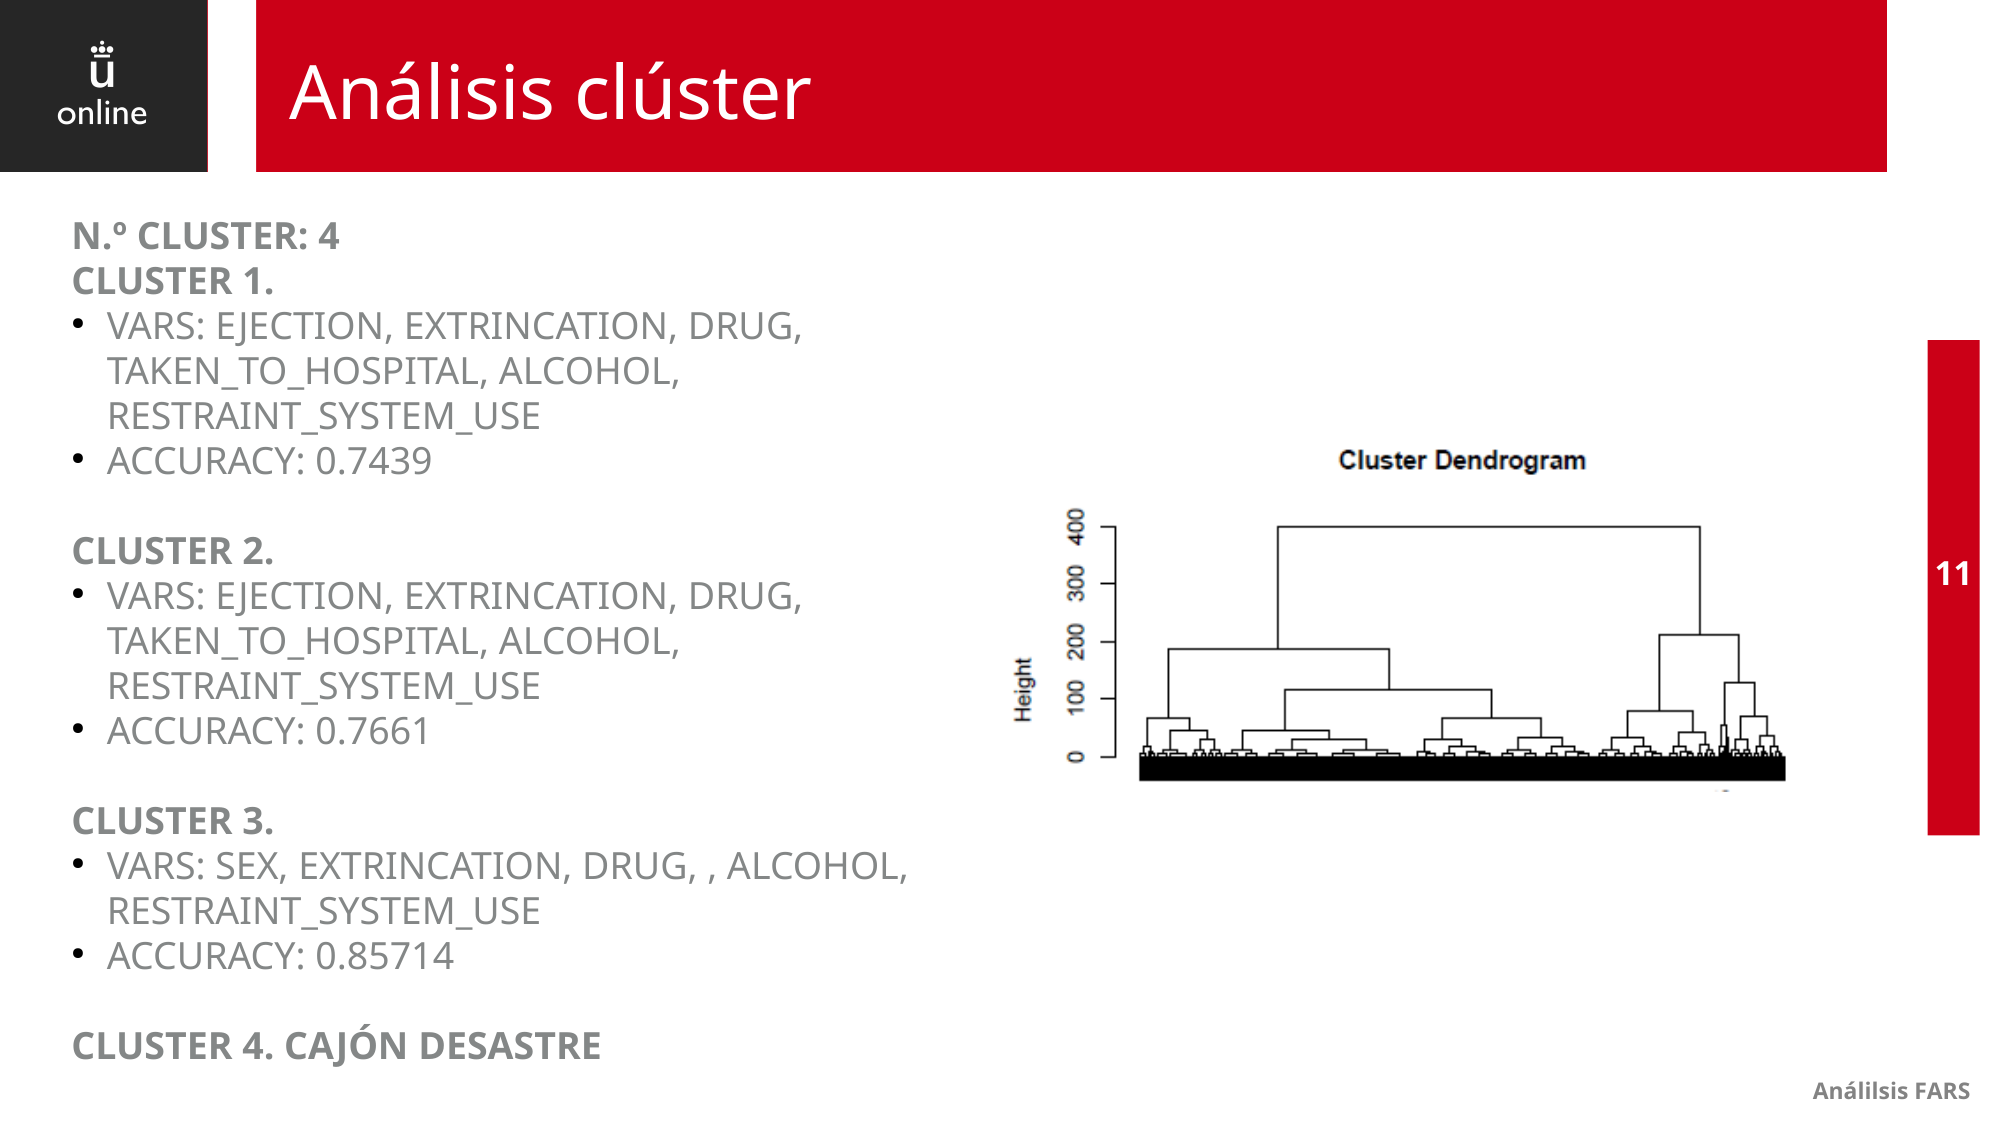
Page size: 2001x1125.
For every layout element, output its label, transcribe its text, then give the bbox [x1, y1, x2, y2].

text_box N.º cluster: 4 CLUSTER 1. VARS: EJECTION, EXTRINCATION, DRUG, TAKEN_TO_HOSPITAL, ALCOHOL, RESTRAINT_SYSTEM_USE Accuracy: 0.7439 CLUSteR 2. VARS: EJECTION, EXTRINCATION, DRUG, TAKEN_TO_HOSPITAL, ALCOHOL, RESTRAINT_SYSTEM_USE Accuracy: 0.7661 CLUSteR 3. VARS: SEX, EXTRINCATION, DRUG, , ALCOHOL, RESTRAINT_SYSTEM_USE Accuracy: 0.85714 CLUSteR 4. CAJóN DESASTRE [71, 212, 957, 768]
title Análisis clúster [274, 9, 1829, 142]
slide_number <número> [1898, 544, 2000, 605]
picture [40, 26, 164, 150]
footer Análilsis FARS [671, 1060, 1986, 1121]
picture [956, 436, 1816, 792]
